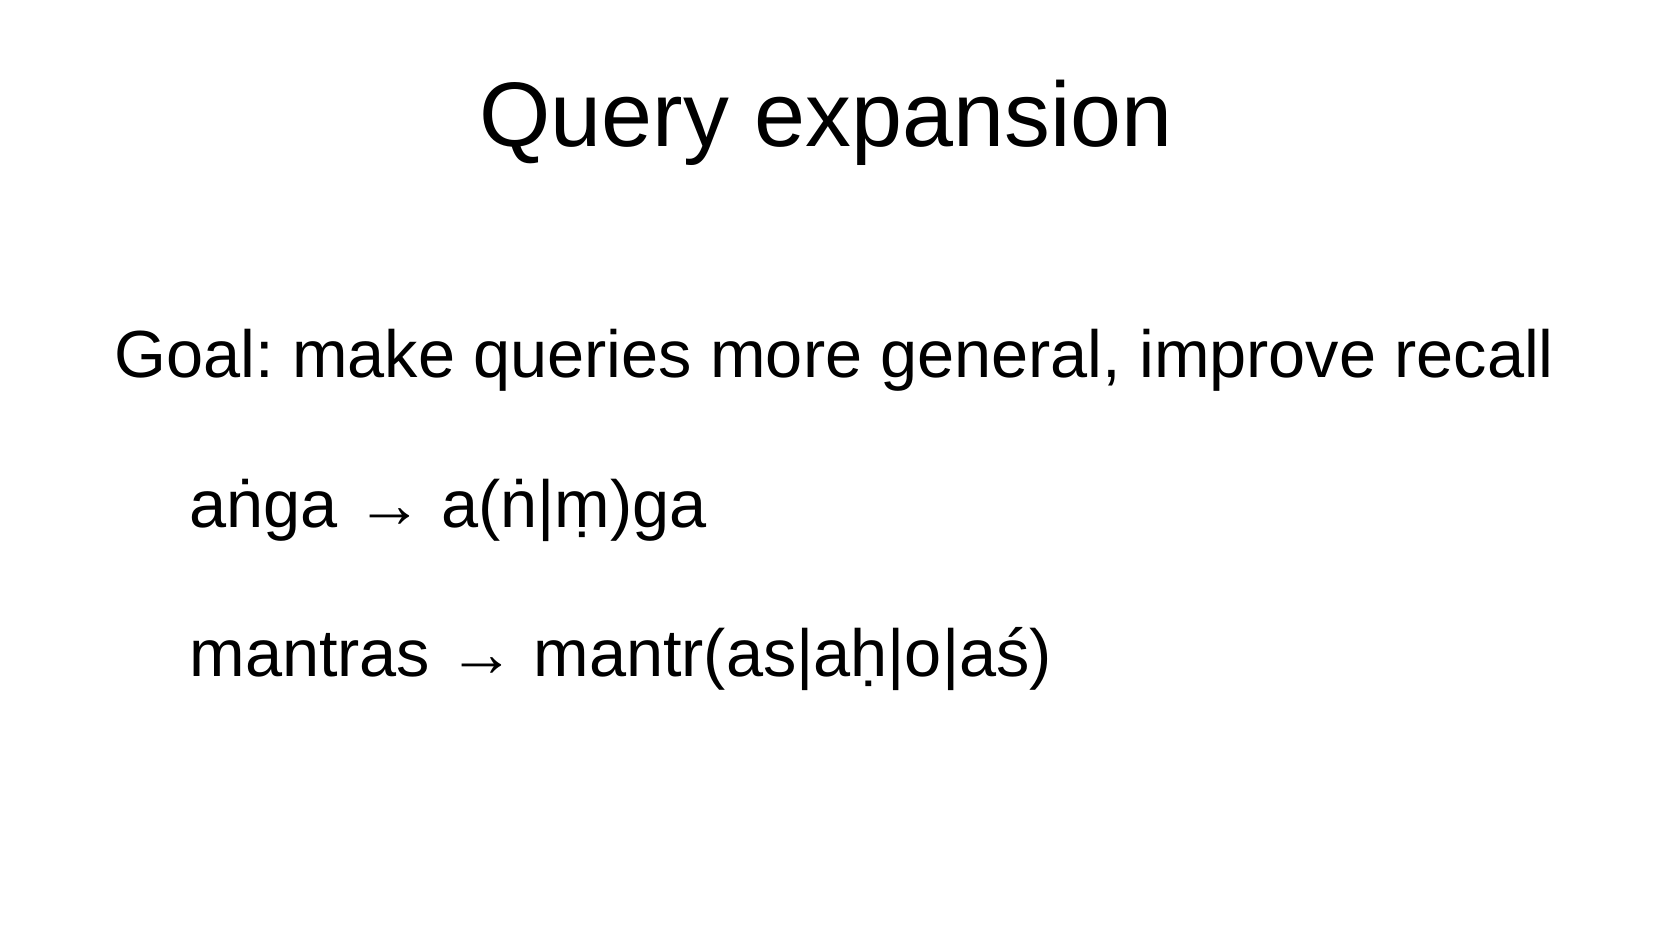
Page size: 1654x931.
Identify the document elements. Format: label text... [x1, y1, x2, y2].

subtitle Goal: make queries more general, improve recall aṅga → a(ṅ|ṃ)ga mantras → mantr(as|aḥ|o|aś) [41, 317, 1557, 815]
title Query expansion [82, 37, 1571, 193]
